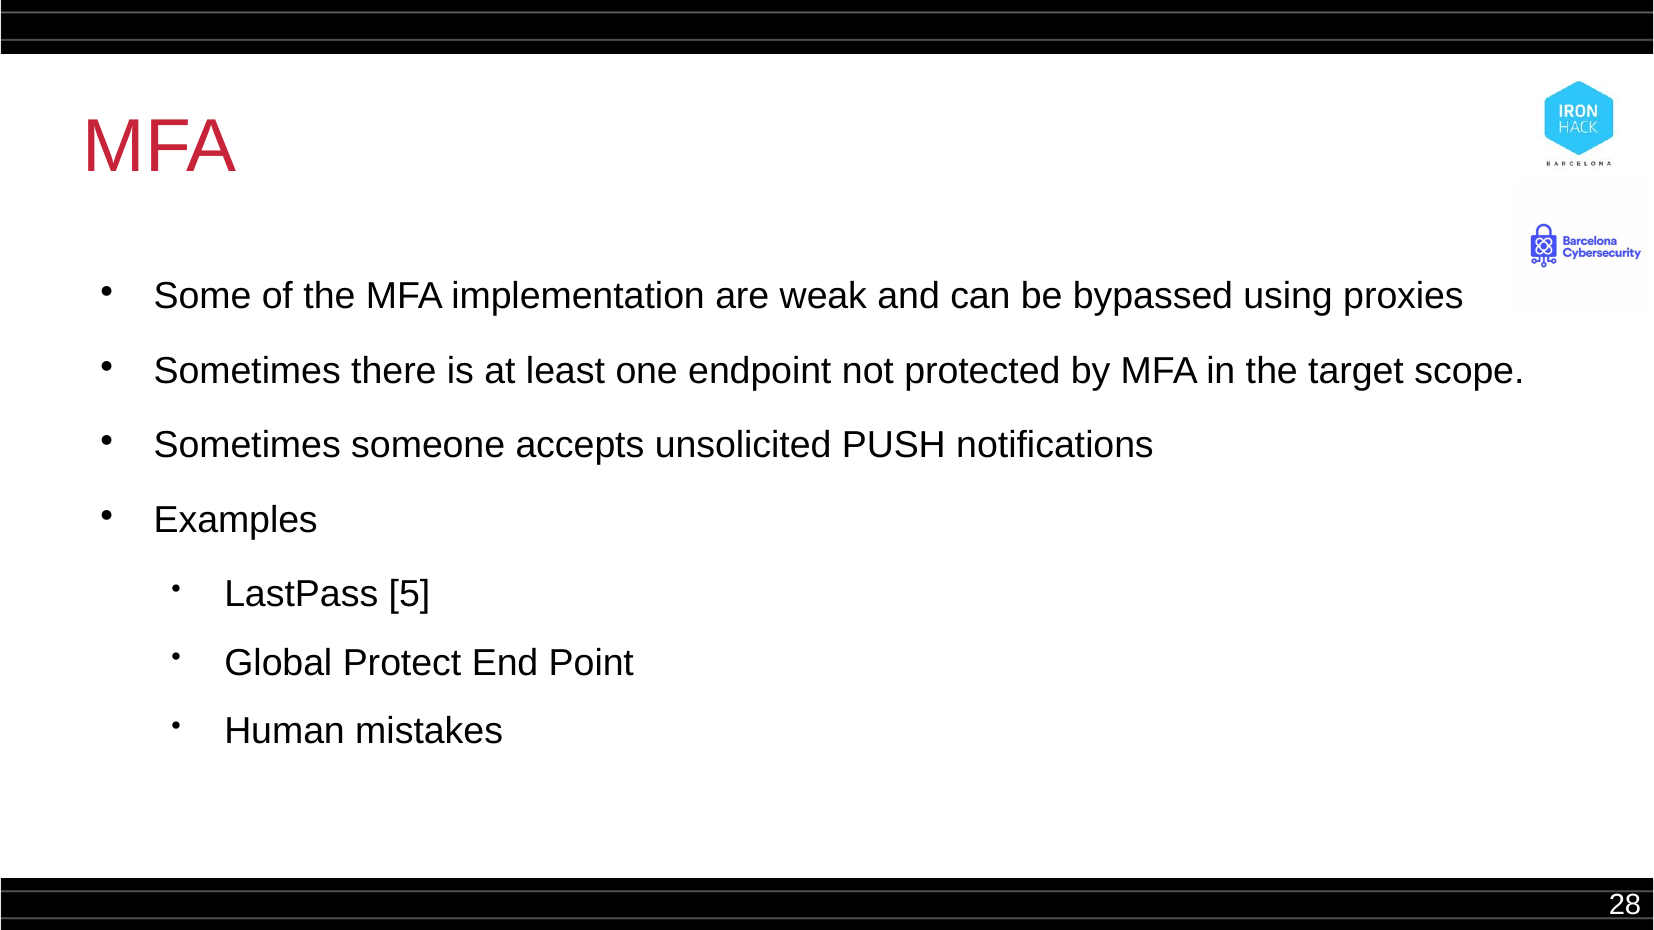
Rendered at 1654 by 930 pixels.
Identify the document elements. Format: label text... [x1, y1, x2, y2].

text_box MFA [82, 57, 1571, 213]
text_box Some of the MFA implementation are weak and can be bypassed using proxies Sometimes there is at least one endpoint not protected by MFA in the target scope. Sometimes someone accepts unsolicited PUSH notifications Examples LastPass [5] Global Protect End Point Human mistakes [82, 271, 1571, 757]
picture [0, 0, 1654, 54]
picture [0, 878, 1654, 930]
picture [1514, 67, 1650, 315]
